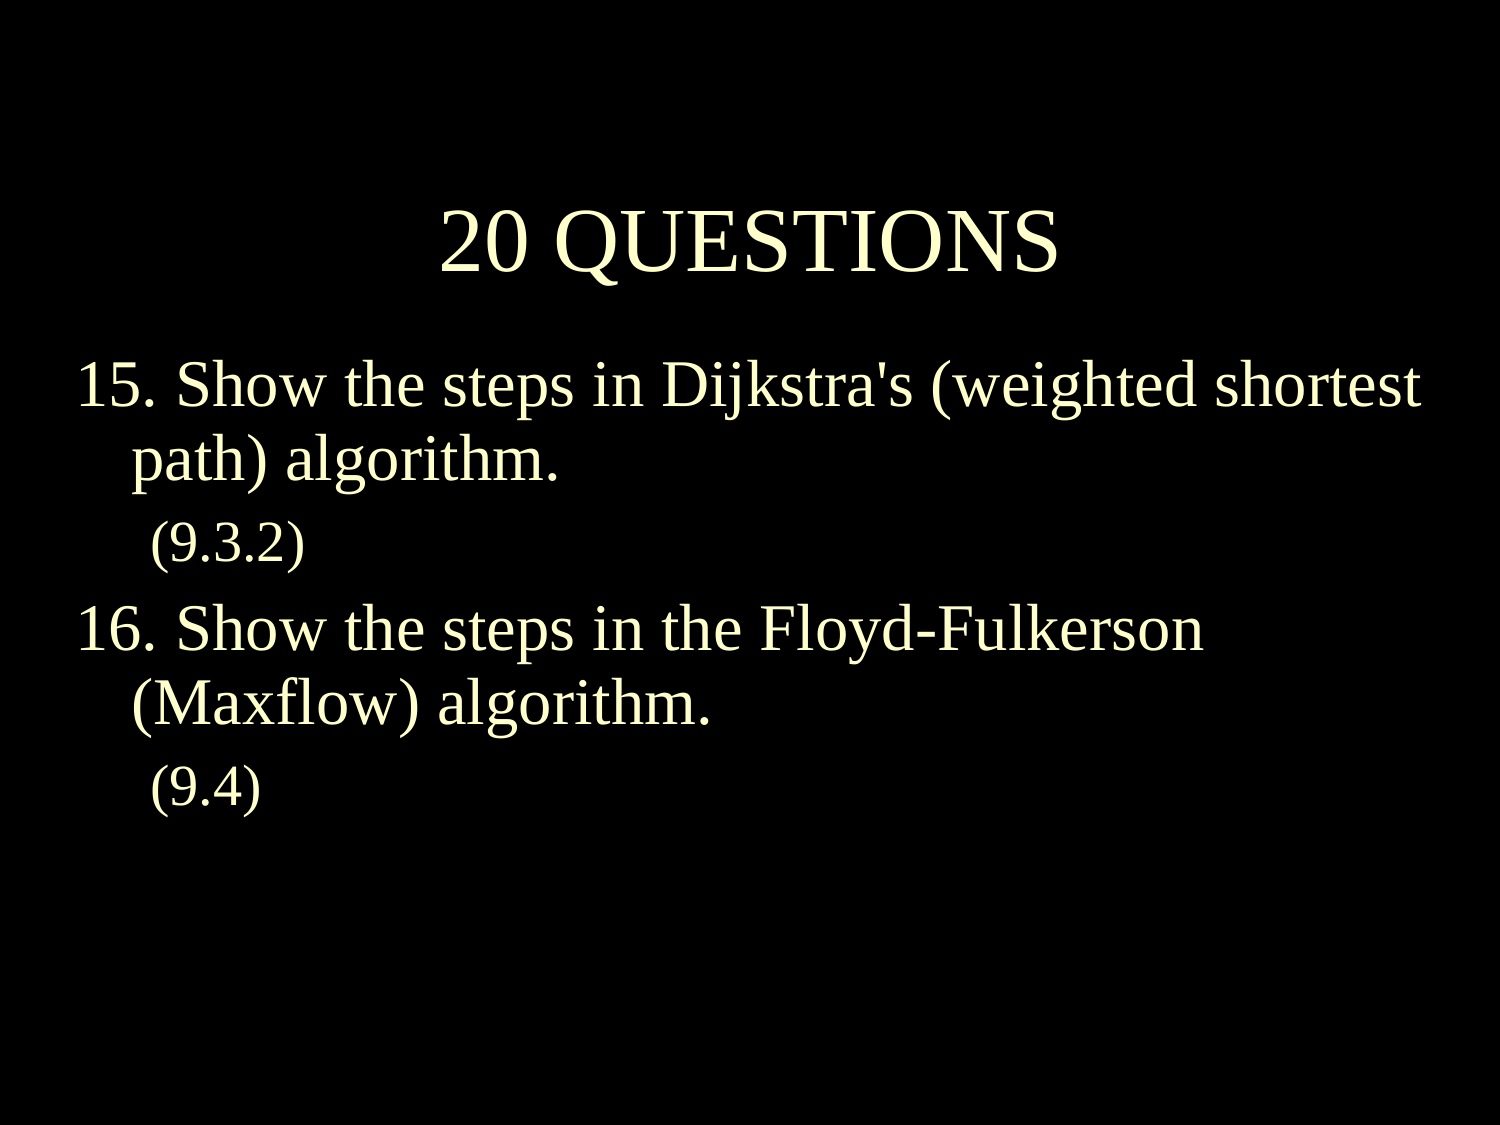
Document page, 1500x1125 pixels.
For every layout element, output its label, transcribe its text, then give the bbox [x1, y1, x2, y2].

list 15. Show the steps in Dijkstra's (weighted shortest path) algorithm. (9.3.2) 16. Show the steps in the Floyd-Fulkerson (Maxflow) algorithm. (9.4) [75, 347, 1426, 1011]
title 20 QUESTIONS [22, 145, 1480, 336]
